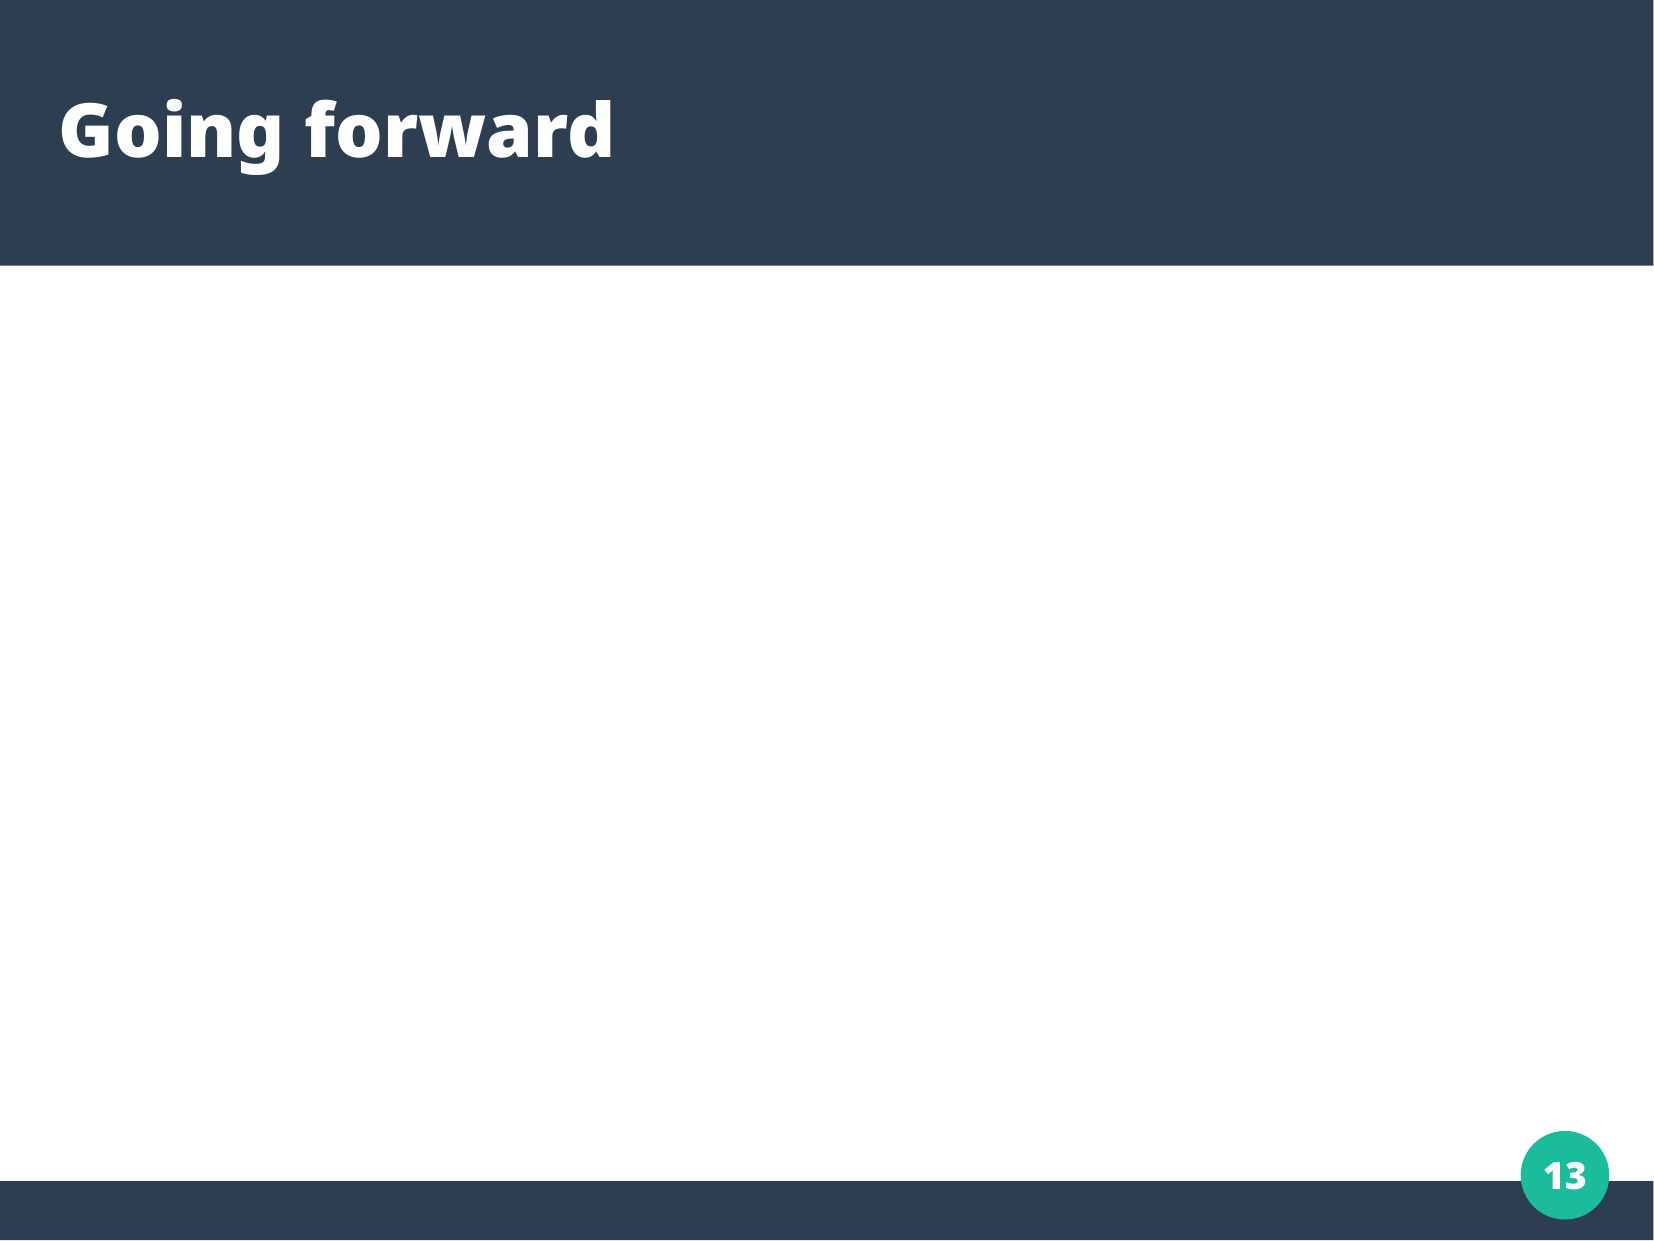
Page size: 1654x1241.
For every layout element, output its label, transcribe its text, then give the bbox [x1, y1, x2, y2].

title Going forward [59, 49, 1595, 207]
